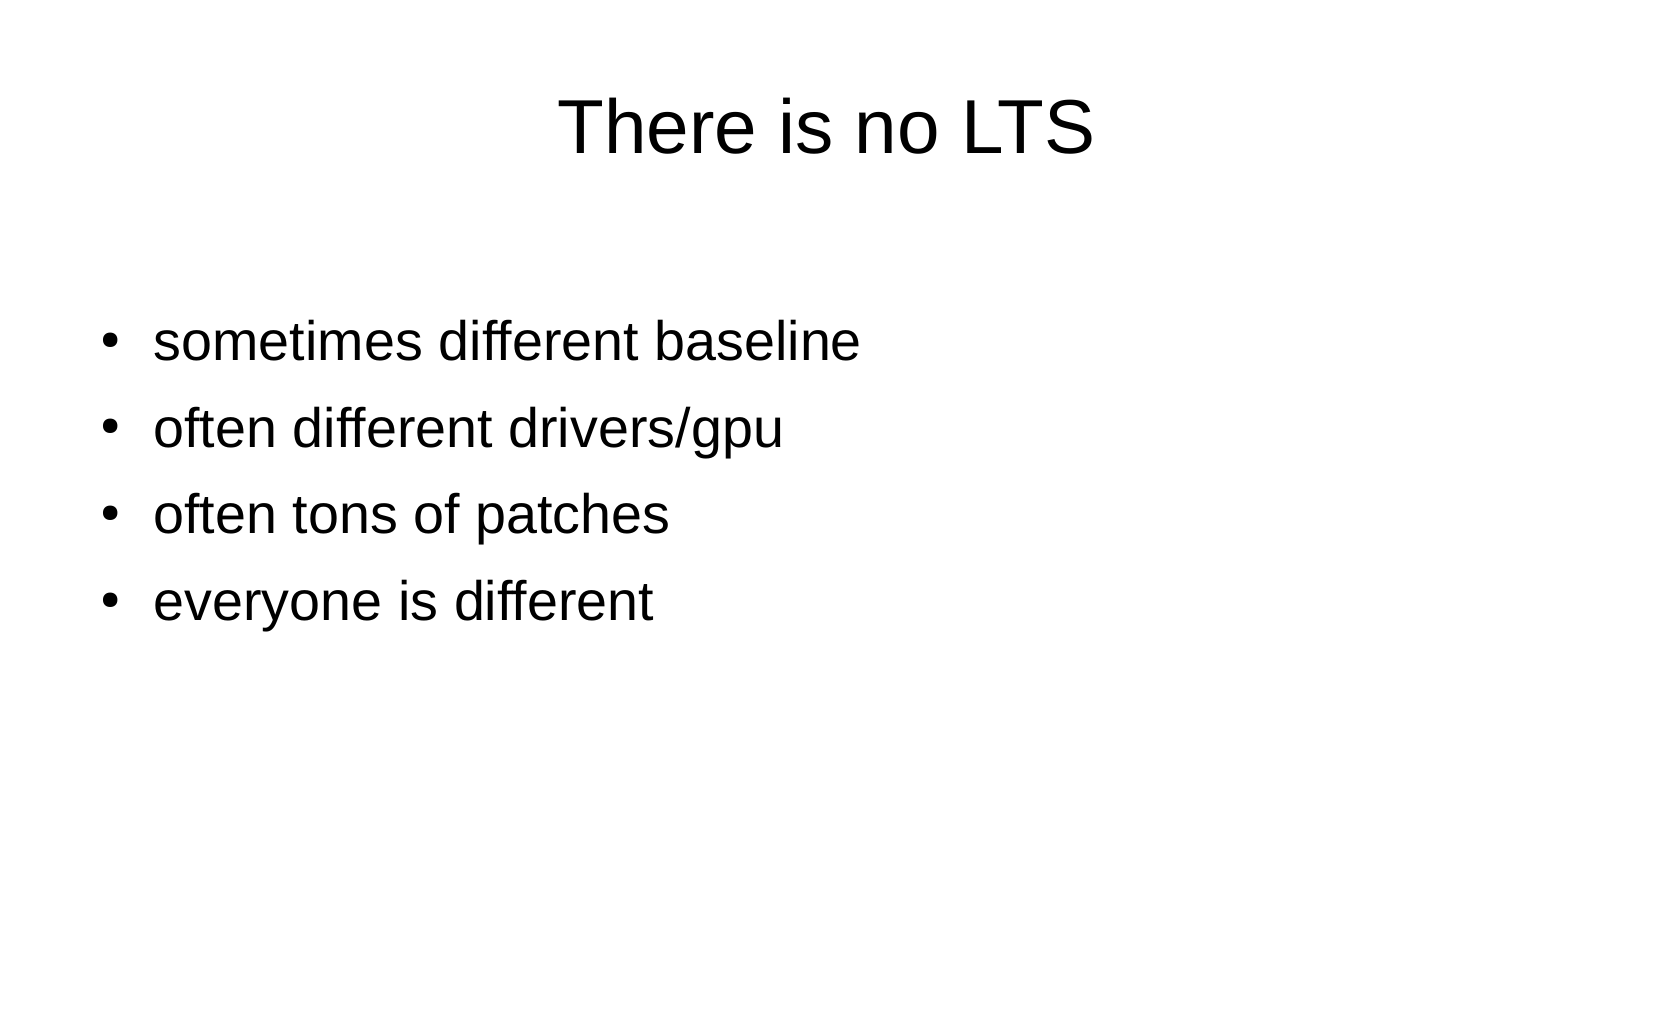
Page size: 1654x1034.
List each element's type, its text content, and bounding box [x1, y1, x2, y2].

title There is no LTS [82, 41, 1571, 214]
list sometimes different baseline often different drivers/gpu often tons of patches everyone is different [82, 310, 1571, 945]
